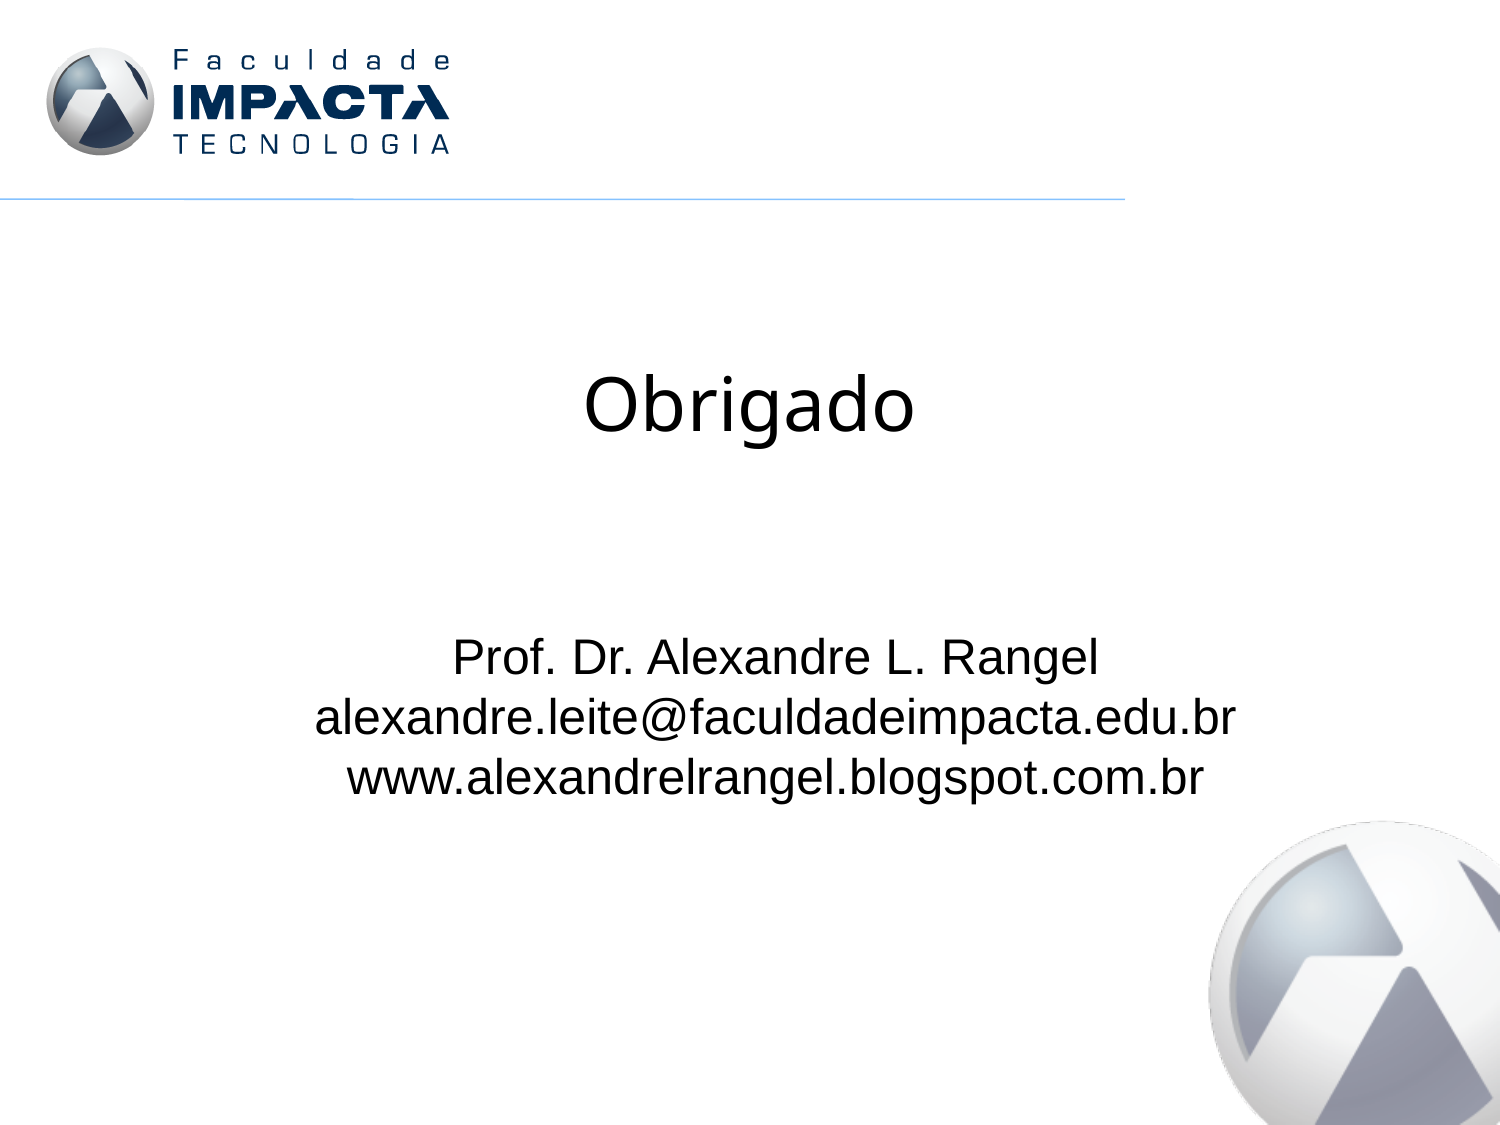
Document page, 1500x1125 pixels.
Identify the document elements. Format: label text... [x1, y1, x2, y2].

title Obrigado [112, 349, 1388, 591]
picture [1206, 787, 1500, 1125]
picture [35, 35, 458, 164]
text_box Prof. Dr. Alexandre L. Rangel alexandre.leite@faculdadeimpacta.edu.br www.alexandrelrangel.blogspot.com.br [299, 617, 1252, 813]
